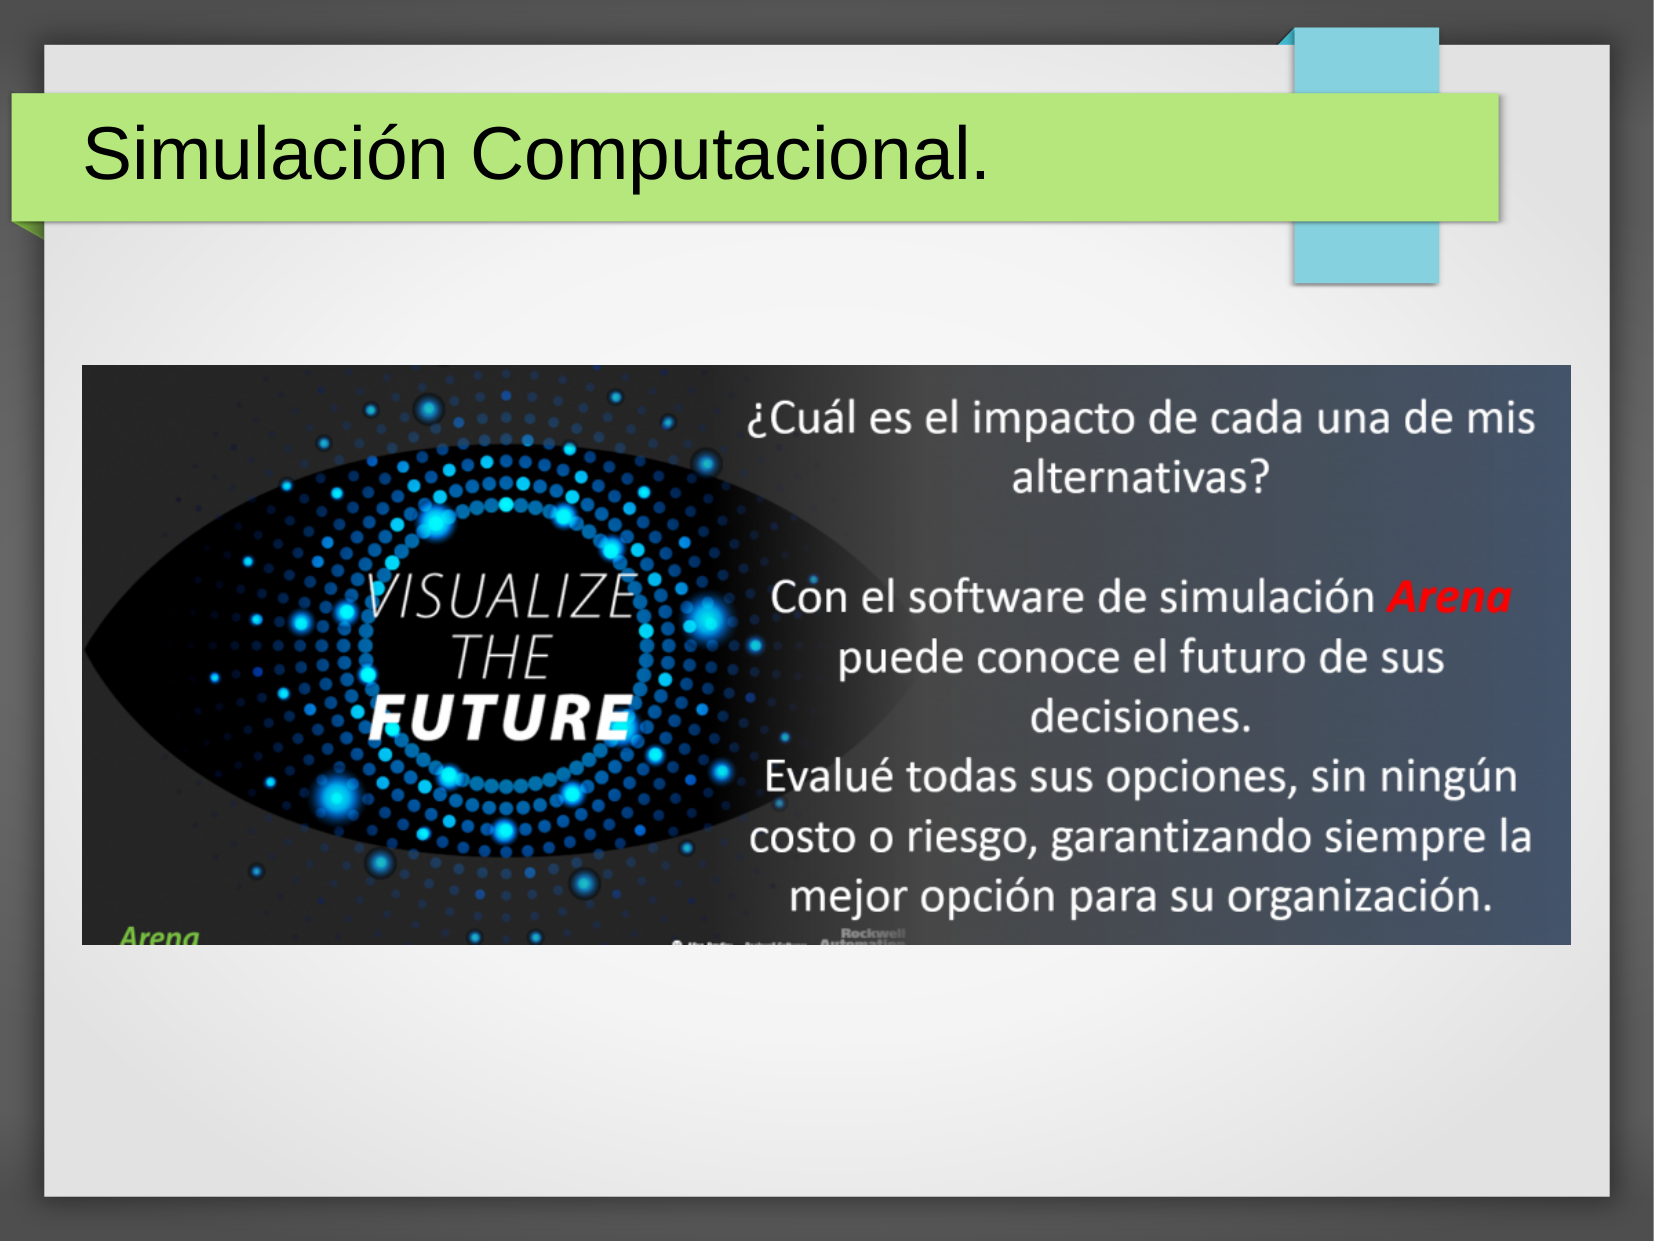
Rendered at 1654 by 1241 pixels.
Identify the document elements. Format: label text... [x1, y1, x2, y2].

picture [0, 0, 1654, 1241]
title Simulación Computacional. [82, 94, 1264, 213]
